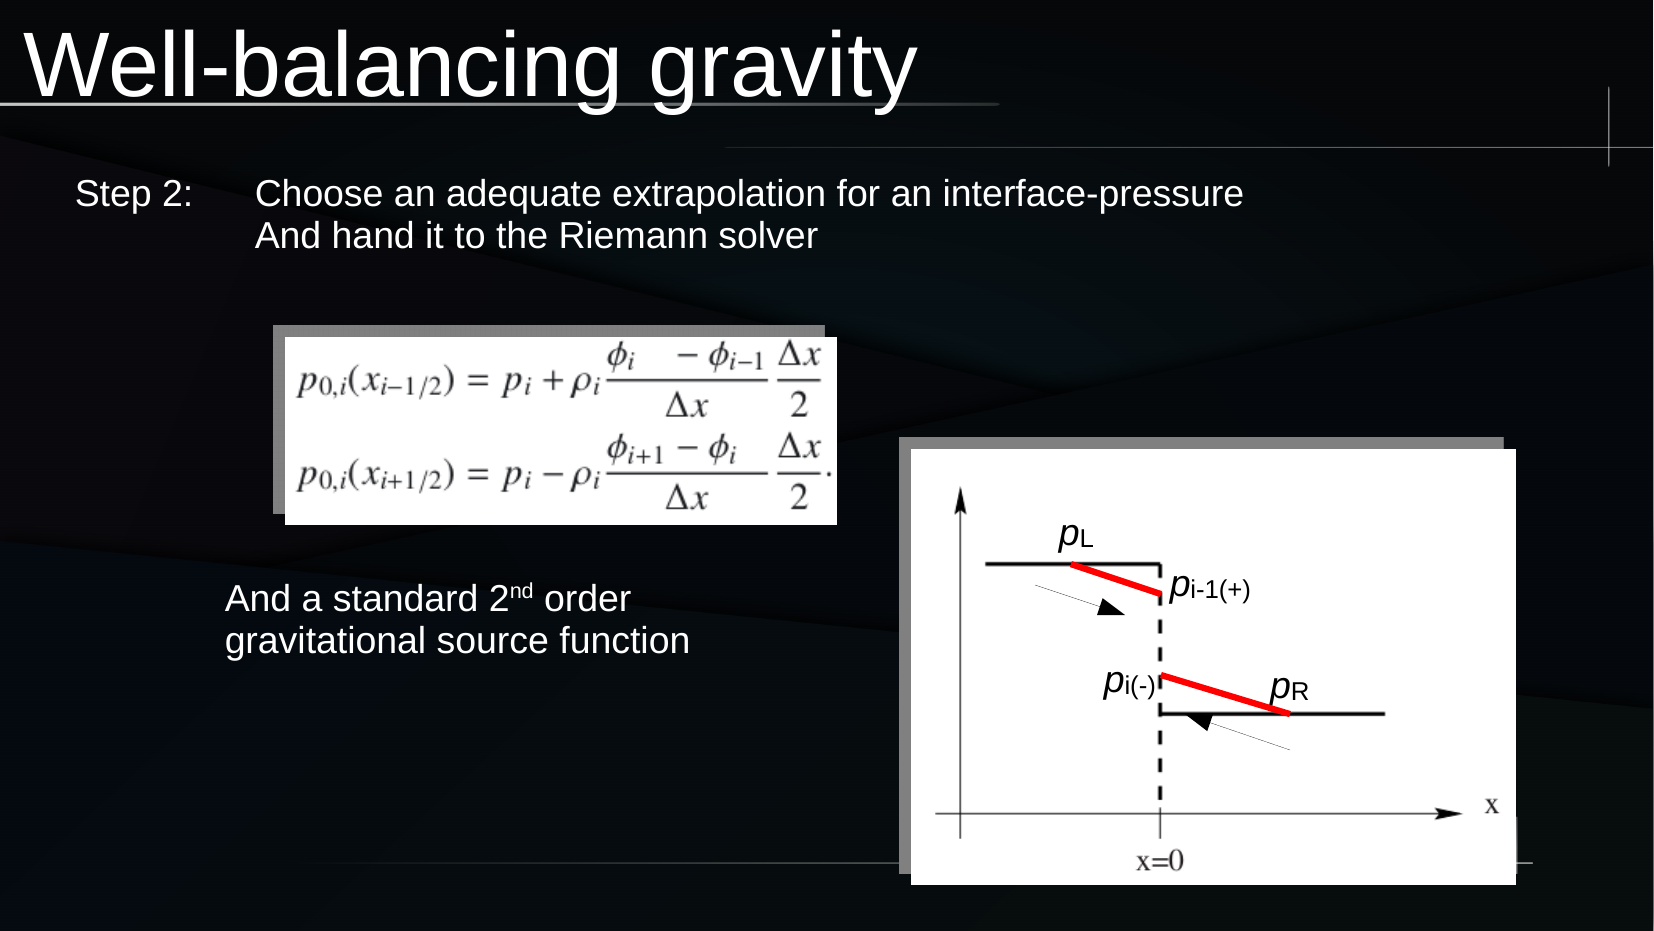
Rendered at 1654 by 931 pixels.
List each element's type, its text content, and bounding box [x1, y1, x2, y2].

title Well-balancing gravity [23, 11, 1589, 119]
text_box pi-1(+) [1155, 555, 1351, 672]
text_box pL [1044, 504, 1150, 571]
text_box Step 2: [60, 165, 1381, 306]
text_box And a standard 2nd order gravitational source function [210, 570, 826, 755]
text_box pR [1255, 657, 1366, 766]
picture [0, 0, 1654, 931]
text_box Choose an adequate extrapolation for an interface-pressure And hand it to the Riemann solver [240, 165, 1291, 264]
text_box pi(-) [1089, 651, 1199, 760]
